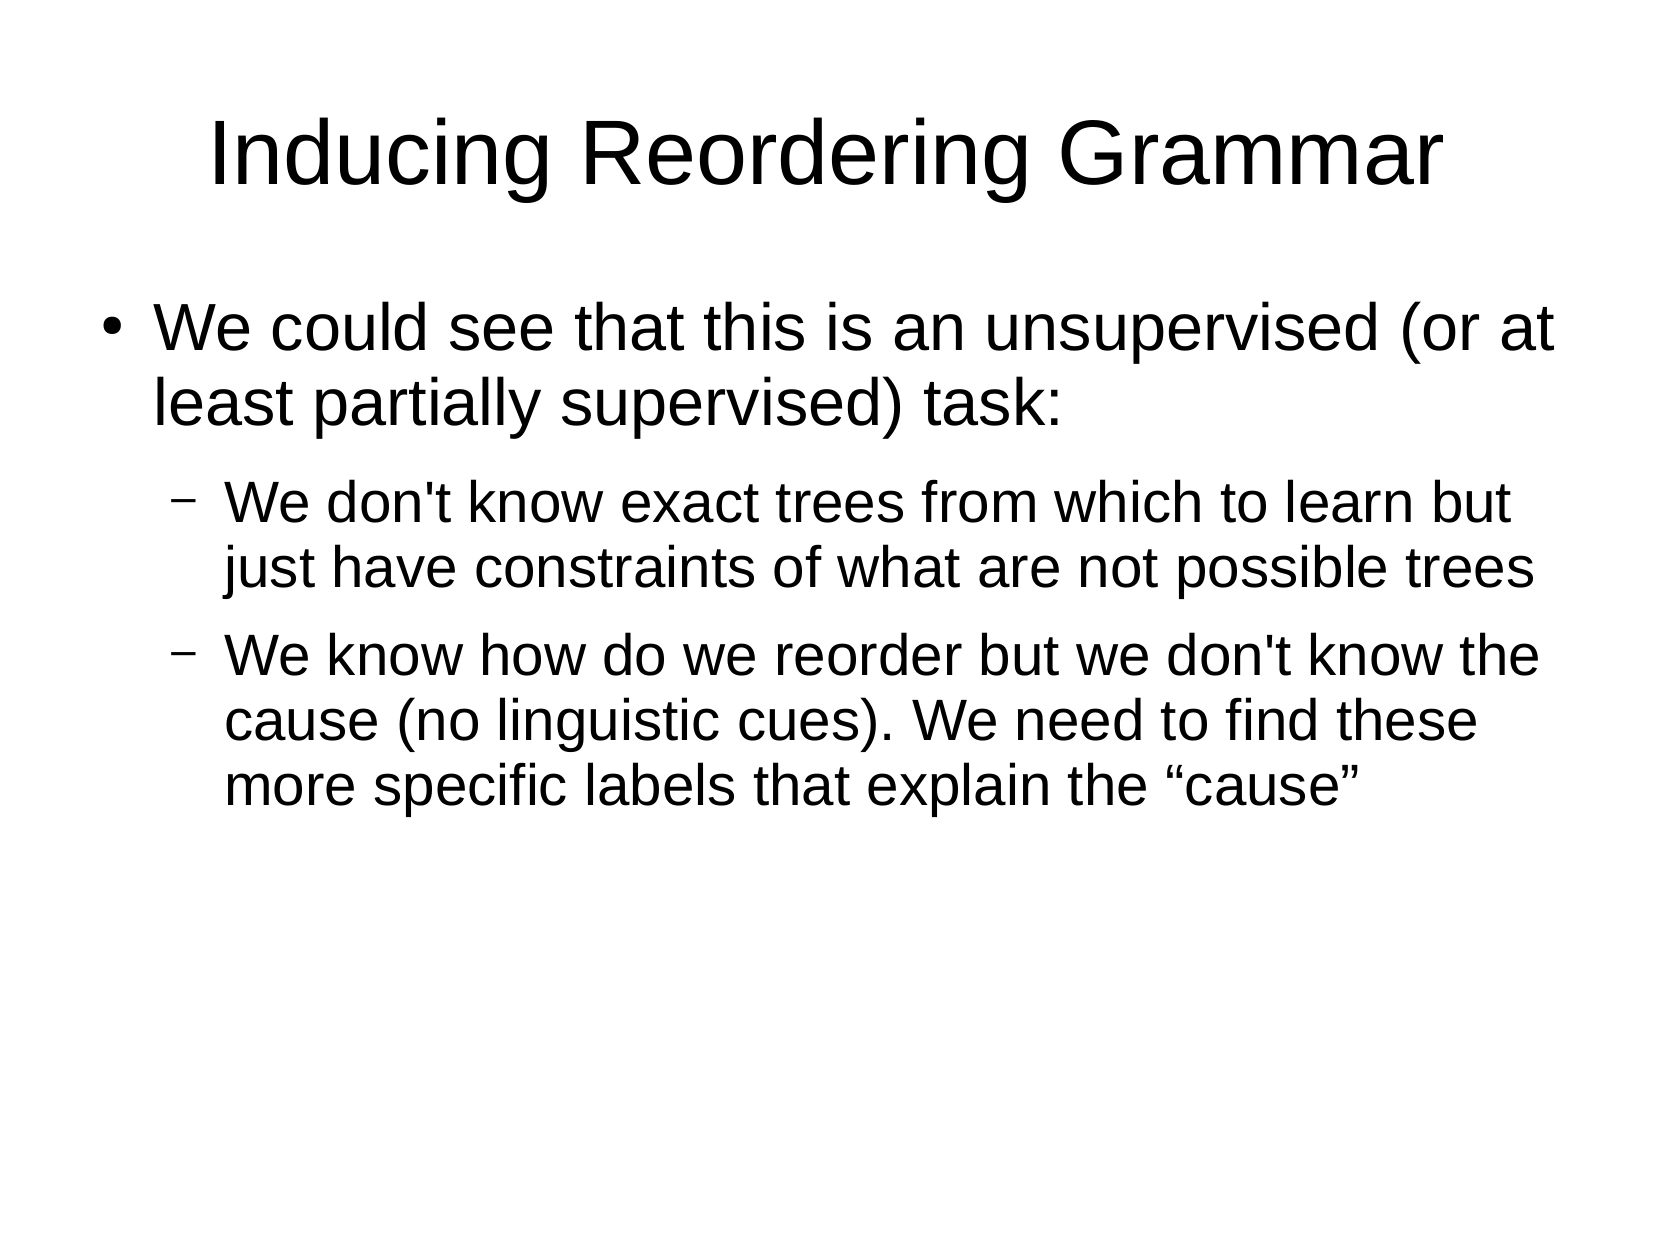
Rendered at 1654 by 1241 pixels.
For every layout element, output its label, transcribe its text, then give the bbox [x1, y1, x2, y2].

title Inducing Reordering Grammar [82, 49, 1571, 257]
list We could see that this is an unsupervised (or at least partially supervised) task: We don't know exact trees from which to learn but just have constraints of what are not possible trees We know how do we reorder but we don't know the cause (no linguistic cues). We need to find these more specific labels that explain the “cause” [82, 290, 1571, 1010]
